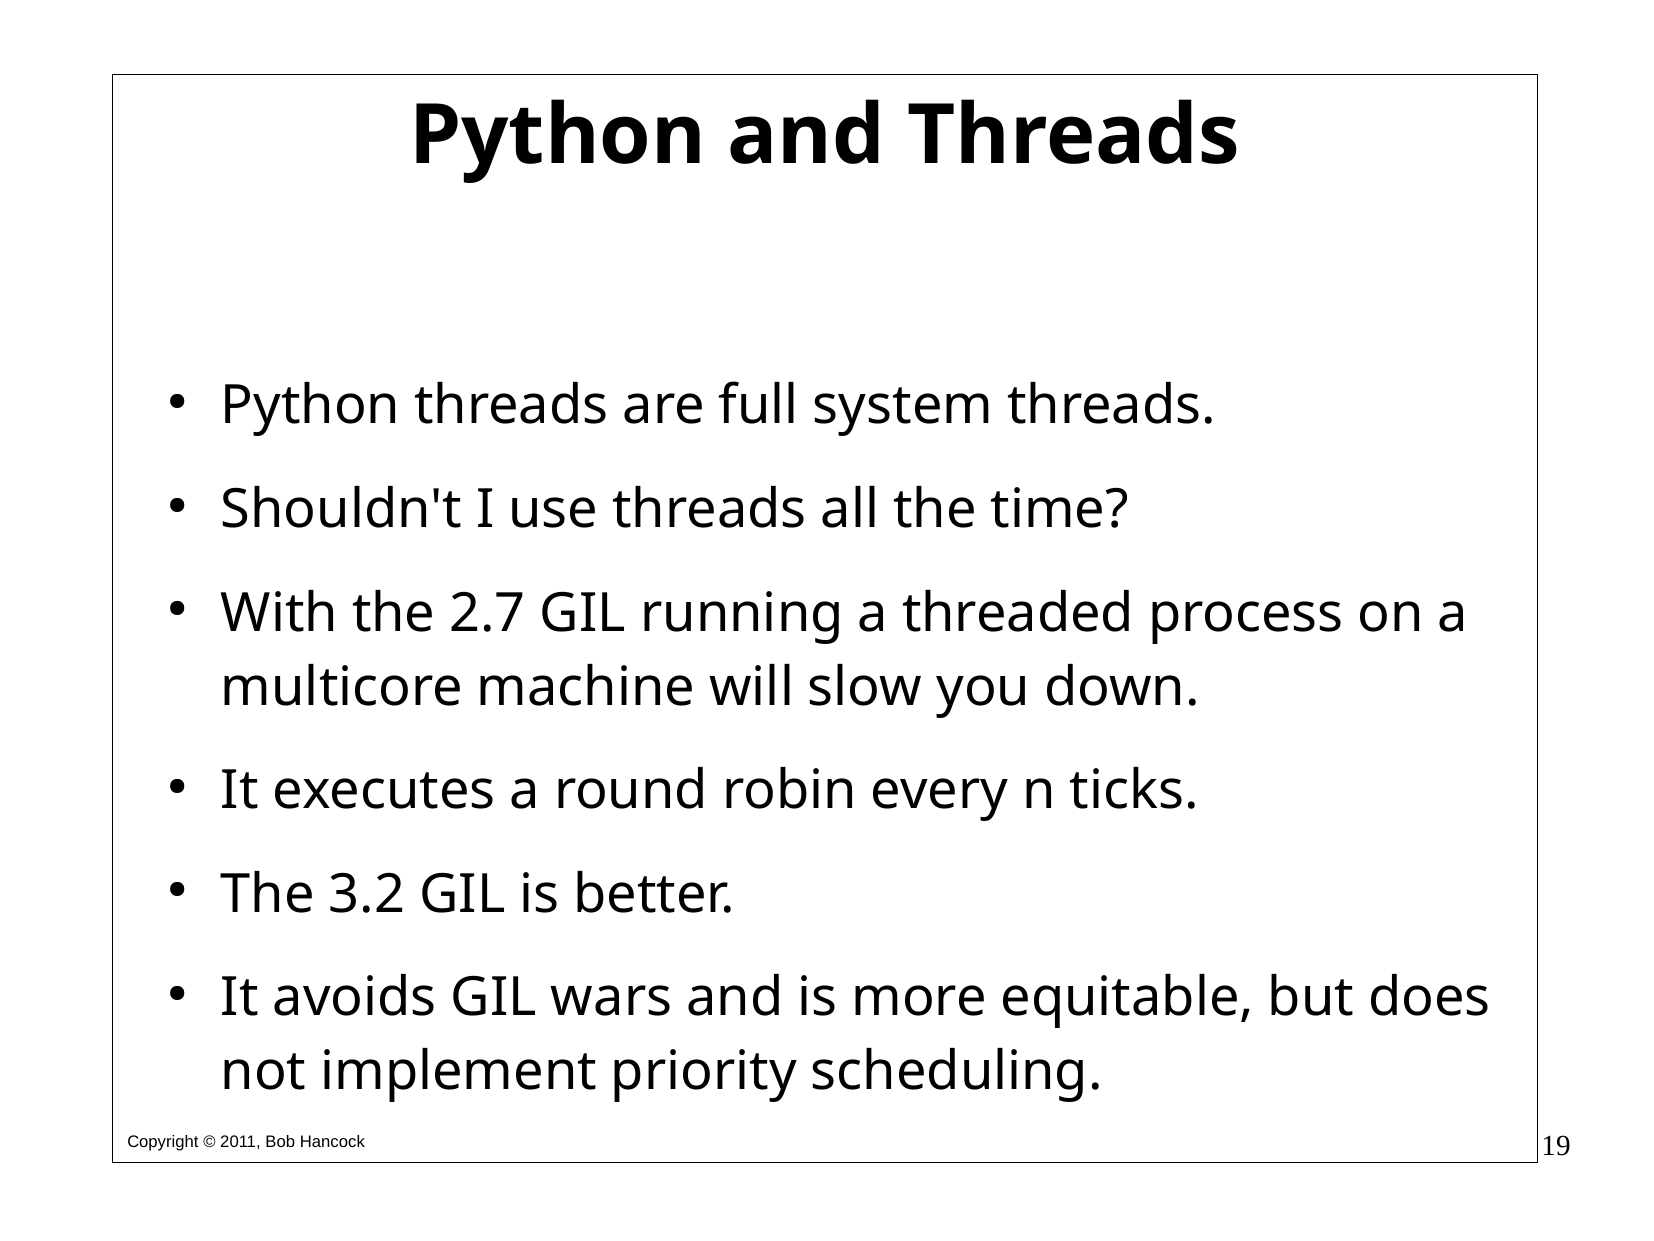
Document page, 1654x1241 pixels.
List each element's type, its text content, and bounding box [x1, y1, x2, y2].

text_box Copyright © 2011, Bob Hancock [112, 1125, 381, 1159]
title Python and Threads [112, 75, 1538, 188]
list Python threads are full system threads. Shouldn't I use threads all the time? With the 2.7 GIL running a threaded process on a multicore machine will slow you down. It executes a round robin every n ticks. The 3.2 GIL is better. It avoids GIL wars and is more equitable, but does not implement priority scheduling. [150, 262, 1501, 1126]
